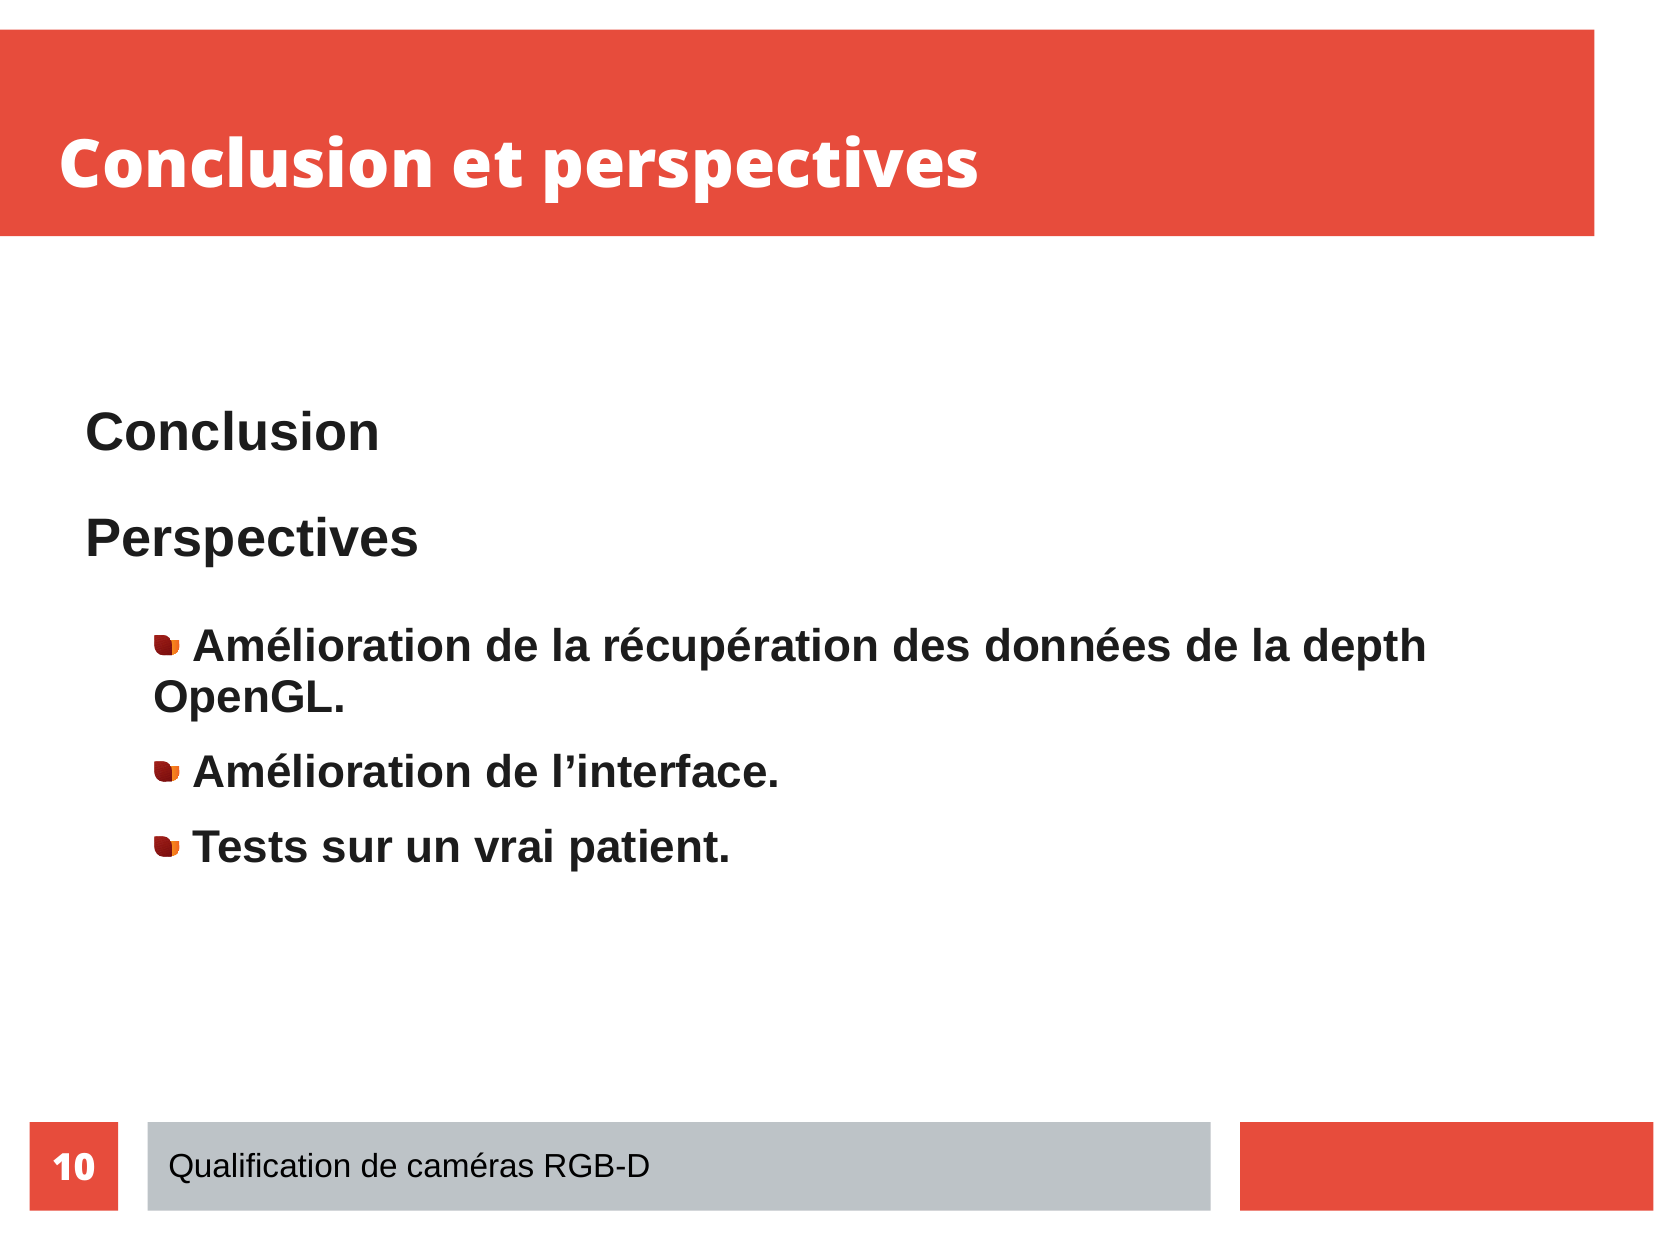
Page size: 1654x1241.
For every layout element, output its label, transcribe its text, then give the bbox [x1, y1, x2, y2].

list Amélioration de la récupération des données de la depth OpenGL. Amélioration de l’interface. Tests sur un vrai patient. [153, 619, 1565, 986]
list Perspectives [59, 507, 1565, 585]
text_box Qualification de caméras RGB-D [153, 1139, 1642, 1192]
title Conclusion et perspectives [59, 59, 1595, 207]
list Conclusion [59, 401, 1565, 479]
